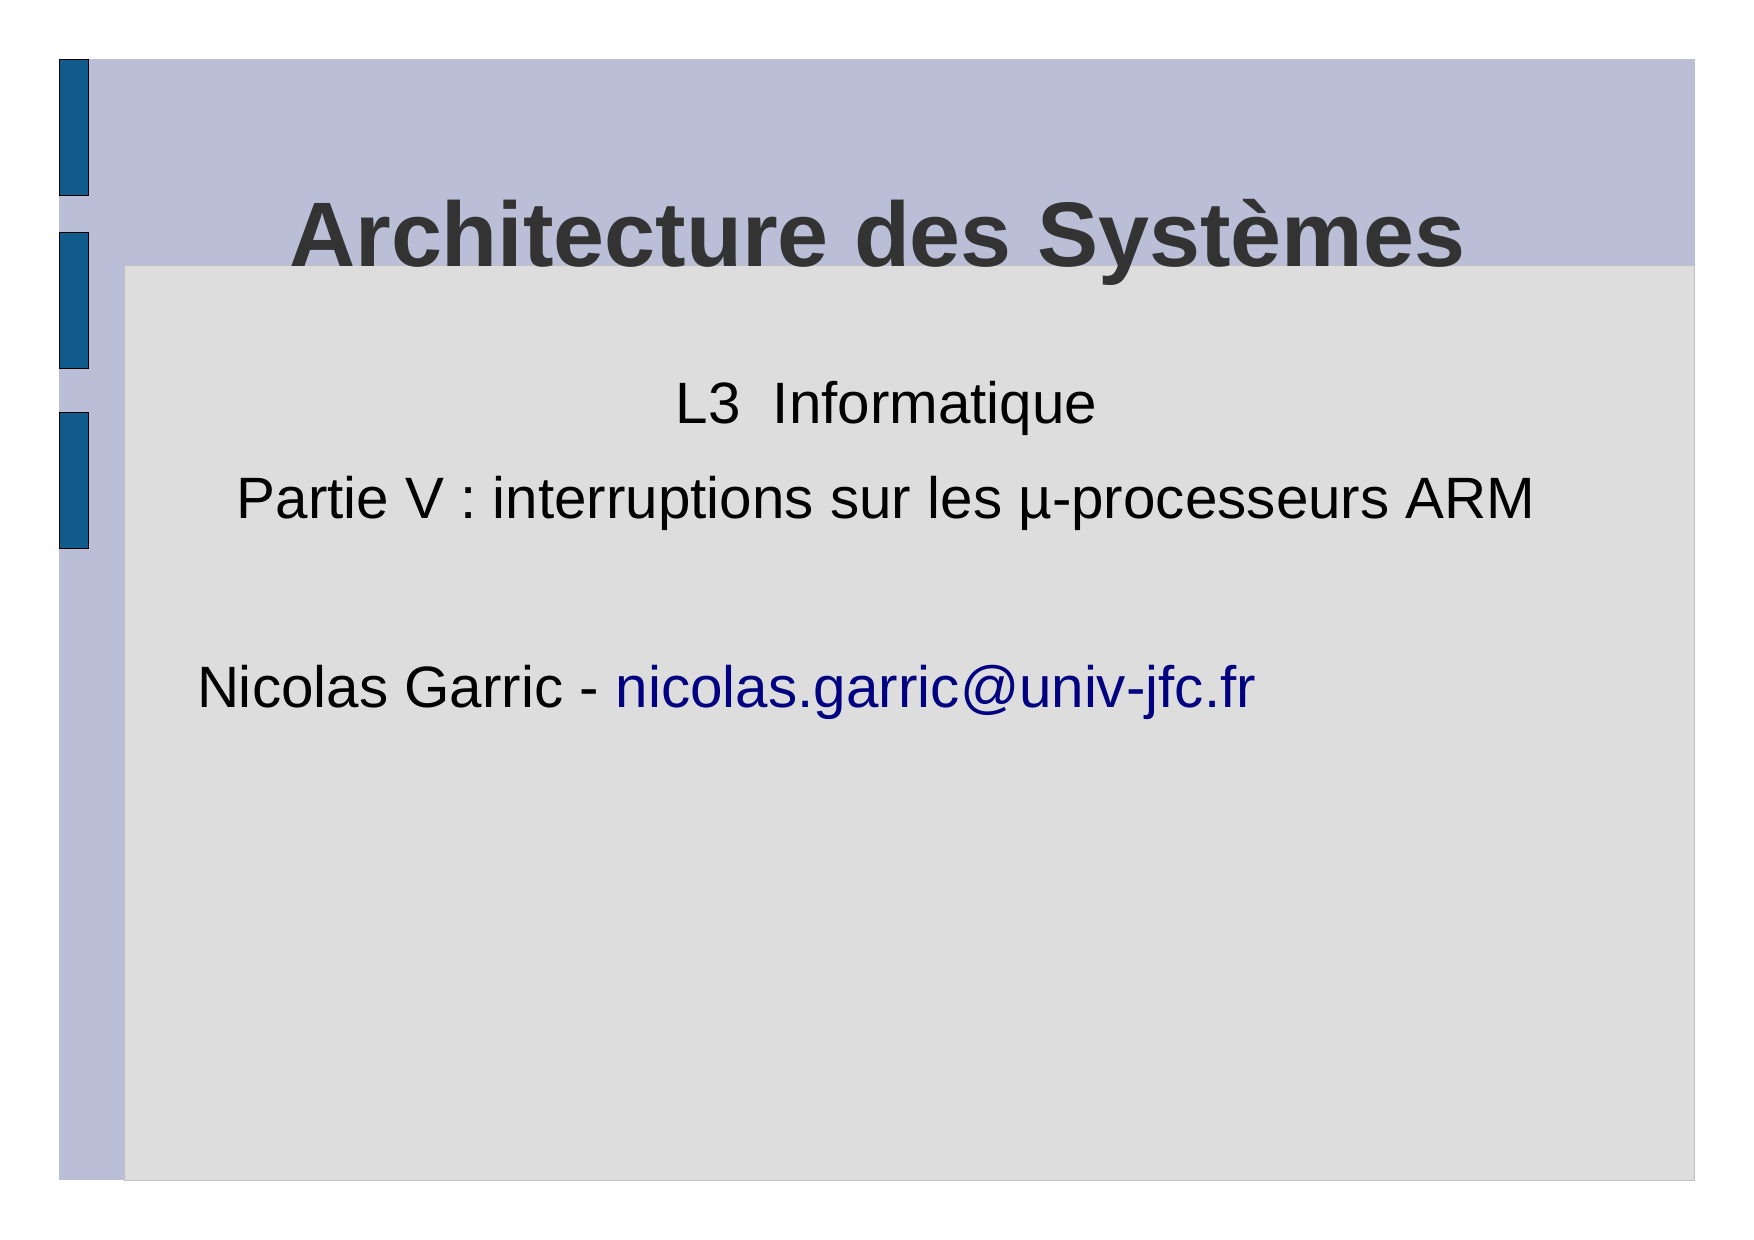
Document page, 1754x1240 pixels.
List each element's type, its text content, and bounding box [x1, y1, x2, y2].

title Architecture des Systèmes [179, 141, 1577, 329]
list L3 Informatique Partie V : interruptions sur les µ-processeurs ARM Nicolas Garric - nicolas.garric@univ-jfc.fr [179, 370, 1577, 1078]
